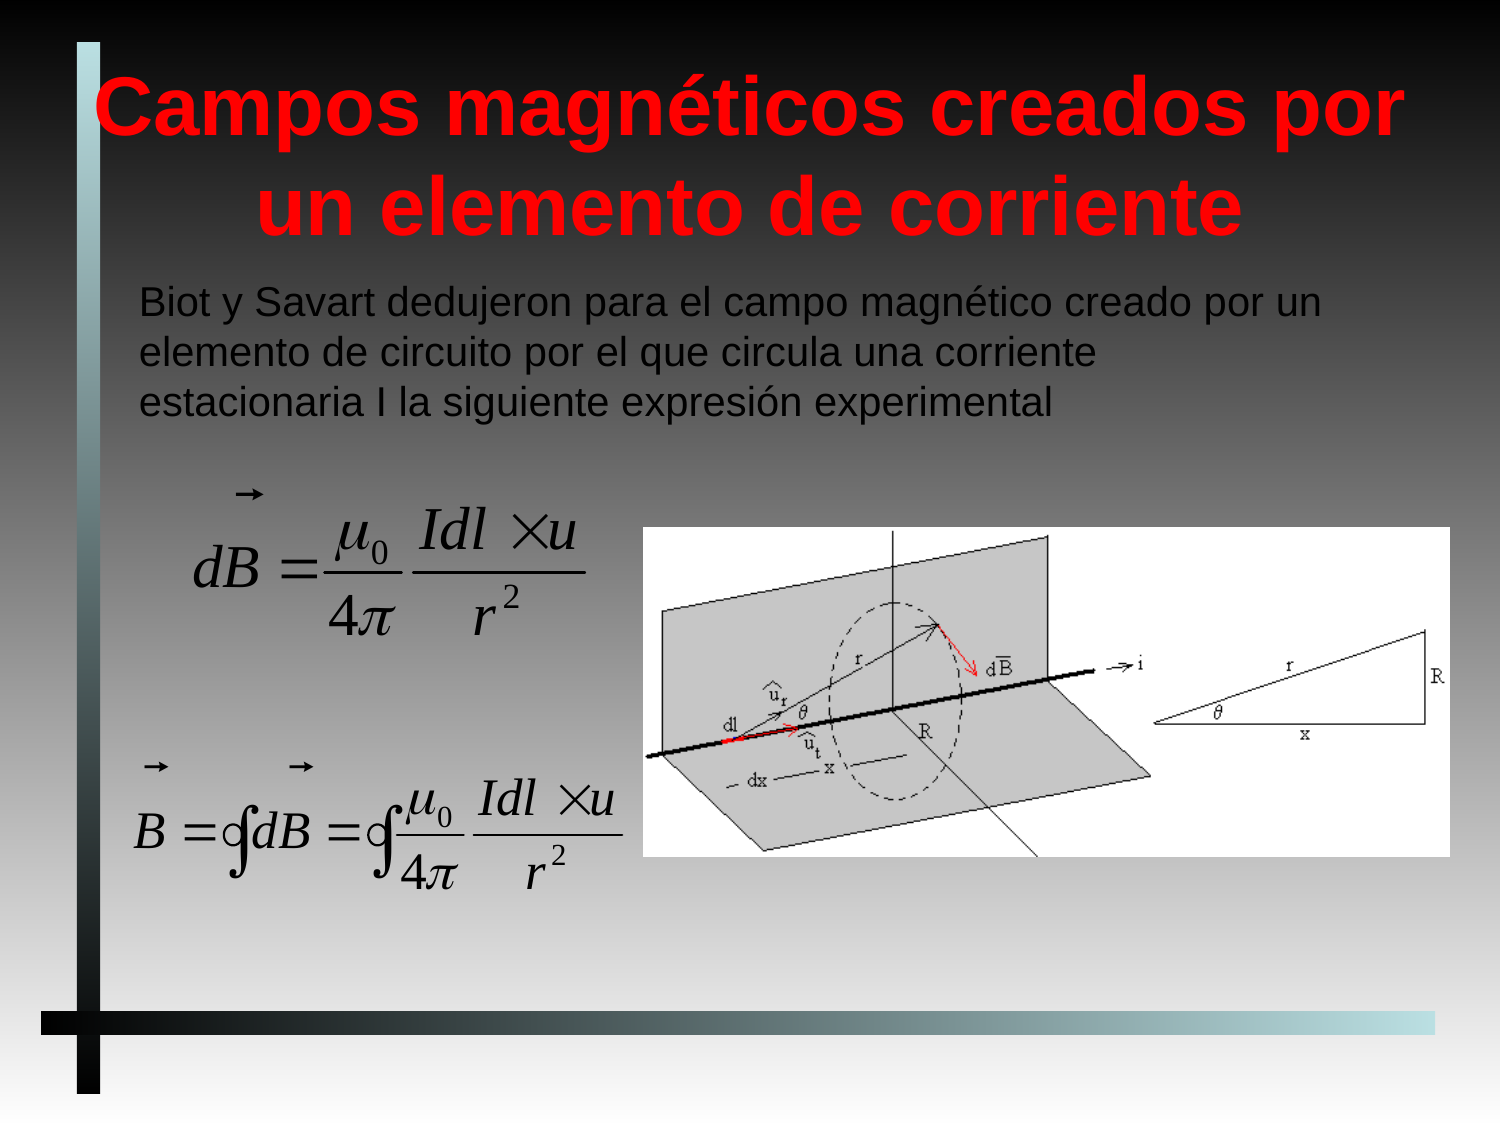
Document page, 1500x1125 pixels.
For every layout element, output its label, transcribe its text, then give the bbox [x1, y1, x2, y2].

chart [183, 476, 597, 649]
title Campos magnéticos creados por un elemento de corriente [75, 45, 1425, 233]
text_box Biot y Savart dedujeron para el campo magnético creado por un elemento de circuito por el que circula una corriente estacionaria I la siguiente expresión experimental [123, 267, 1341, 433]
picture [643, 527, 1450, 857]
chart [123, 751, 632, 901]
